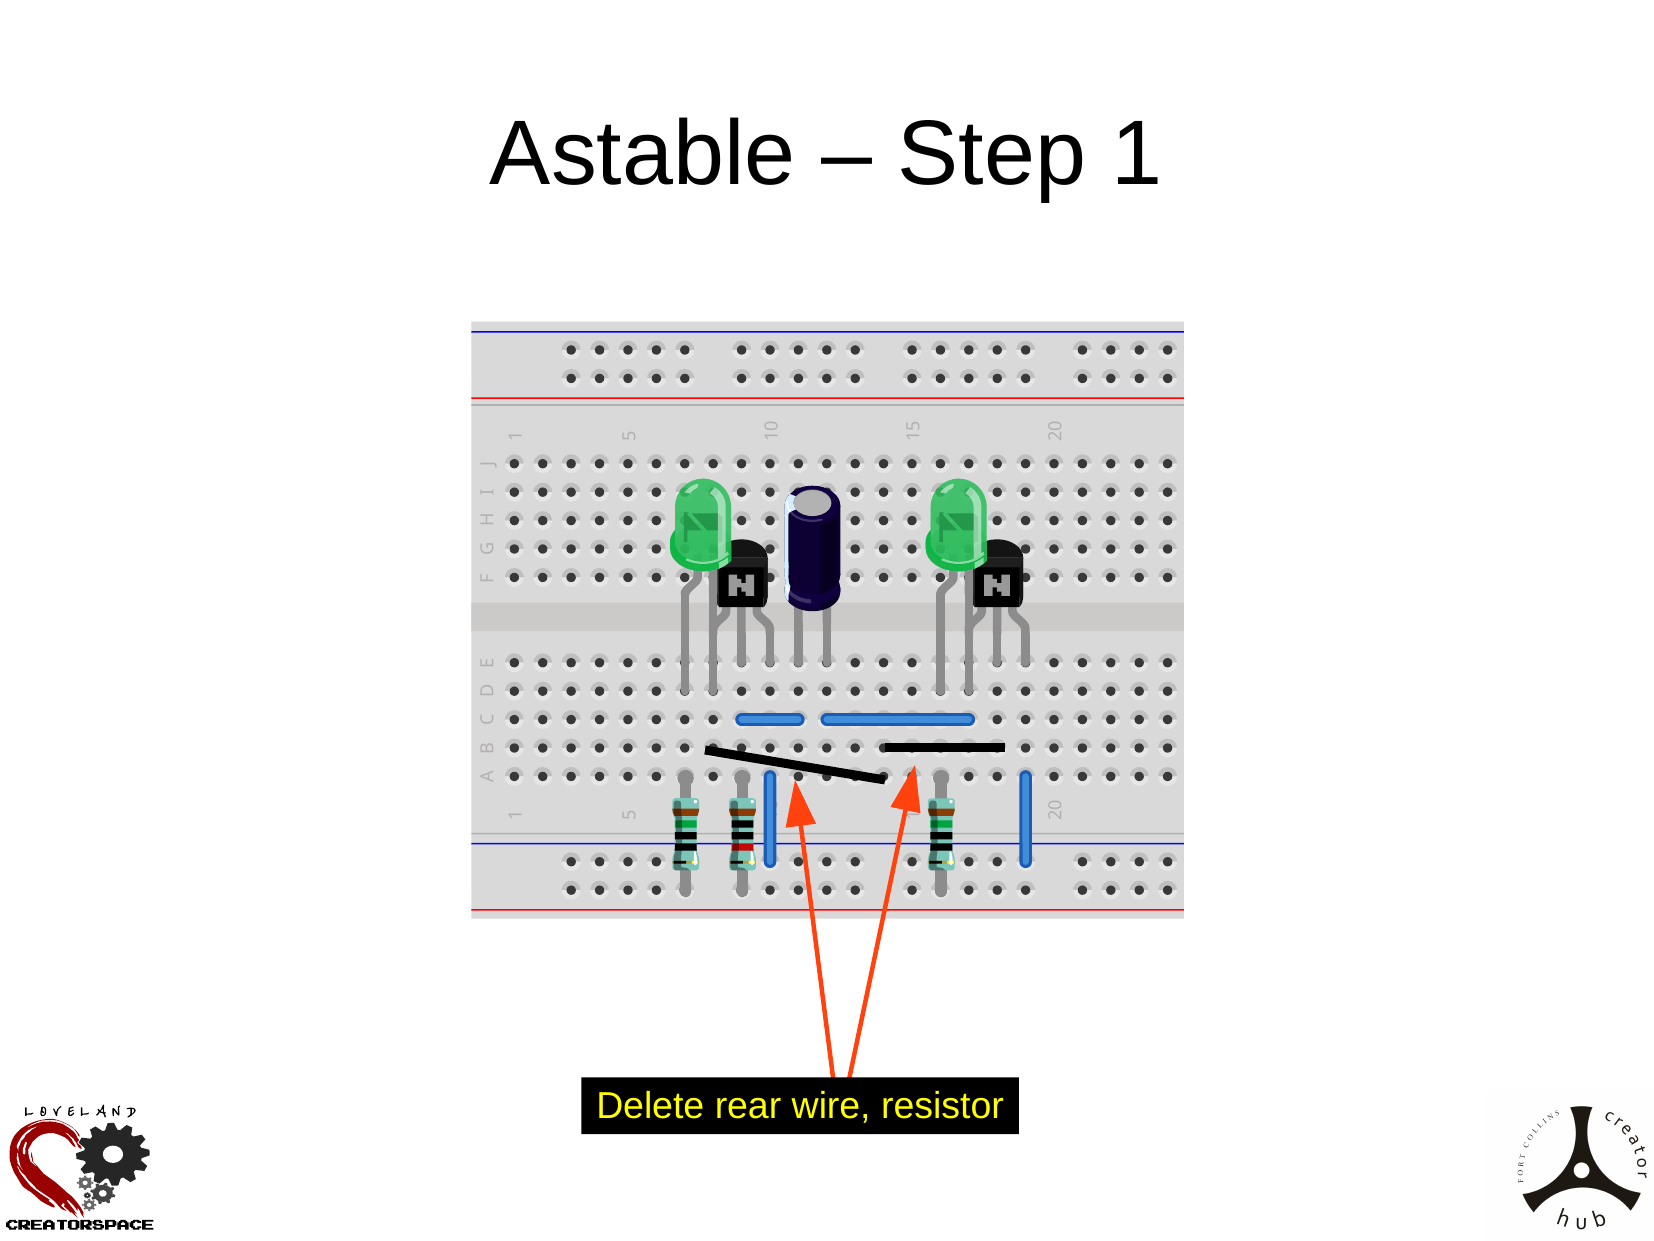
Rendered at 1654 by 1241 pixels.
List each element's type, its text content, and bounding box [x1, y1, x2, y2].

text_box Delete rear wire, resistor [581, 1077, 1019, 1135]
picture [1485, 1090, 1654, 1241]
title Astable – Step 1 [82, 49, 1571, 257]
picture [469, 320, 1184, 921]
